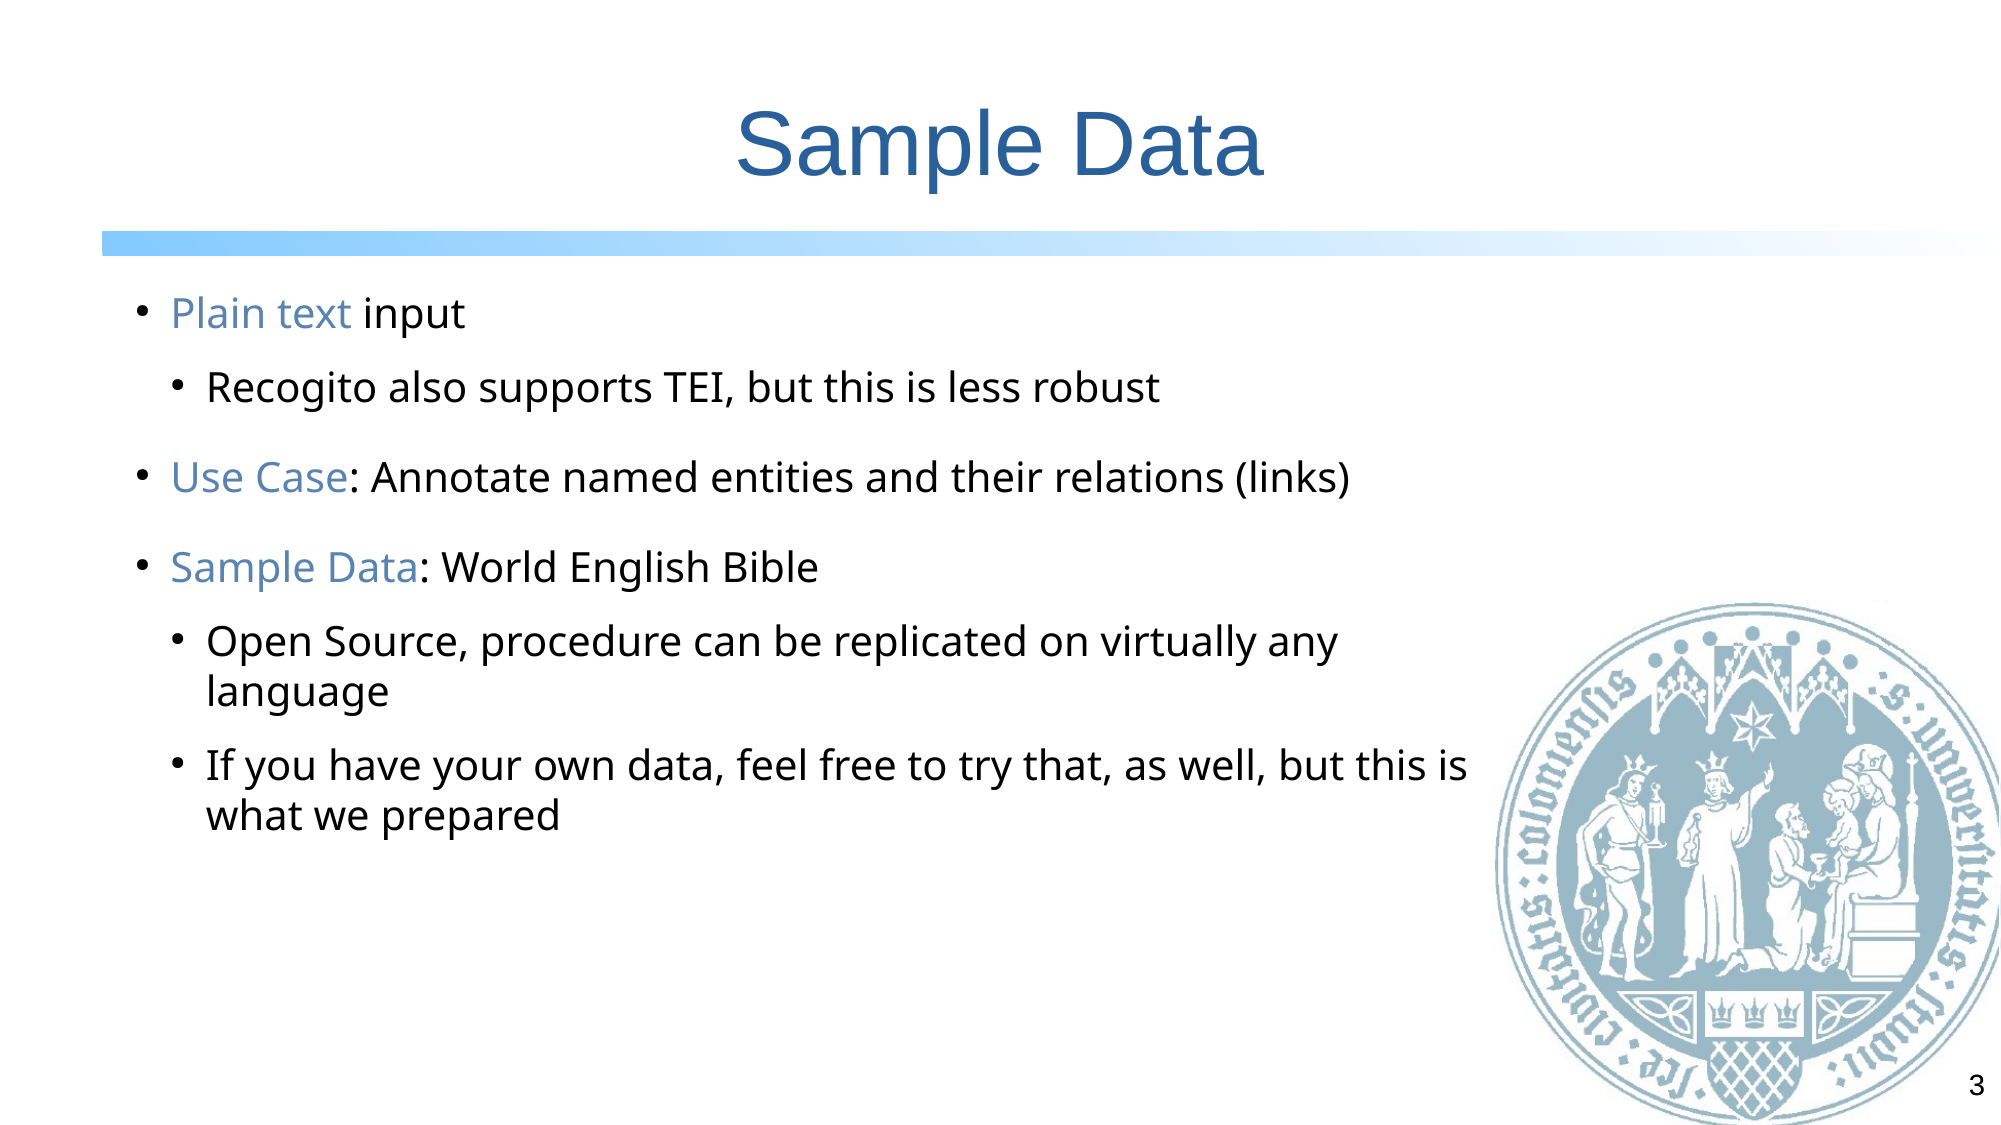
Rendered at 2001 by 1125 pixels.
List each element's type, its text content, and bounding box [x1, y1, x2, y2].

list Plain text input Recogito also supports TEI, but this is less robust Use Case: Annotate named entities and their relations (links) Sample Data: World English Bible Open Source, procedure can be replicated on virtually any language If you have your own data, feel free to try that, as well, but this is what we prepared [120, 285, 1516, 1054]
title Sample Data [99, 45, 1900, 233]
